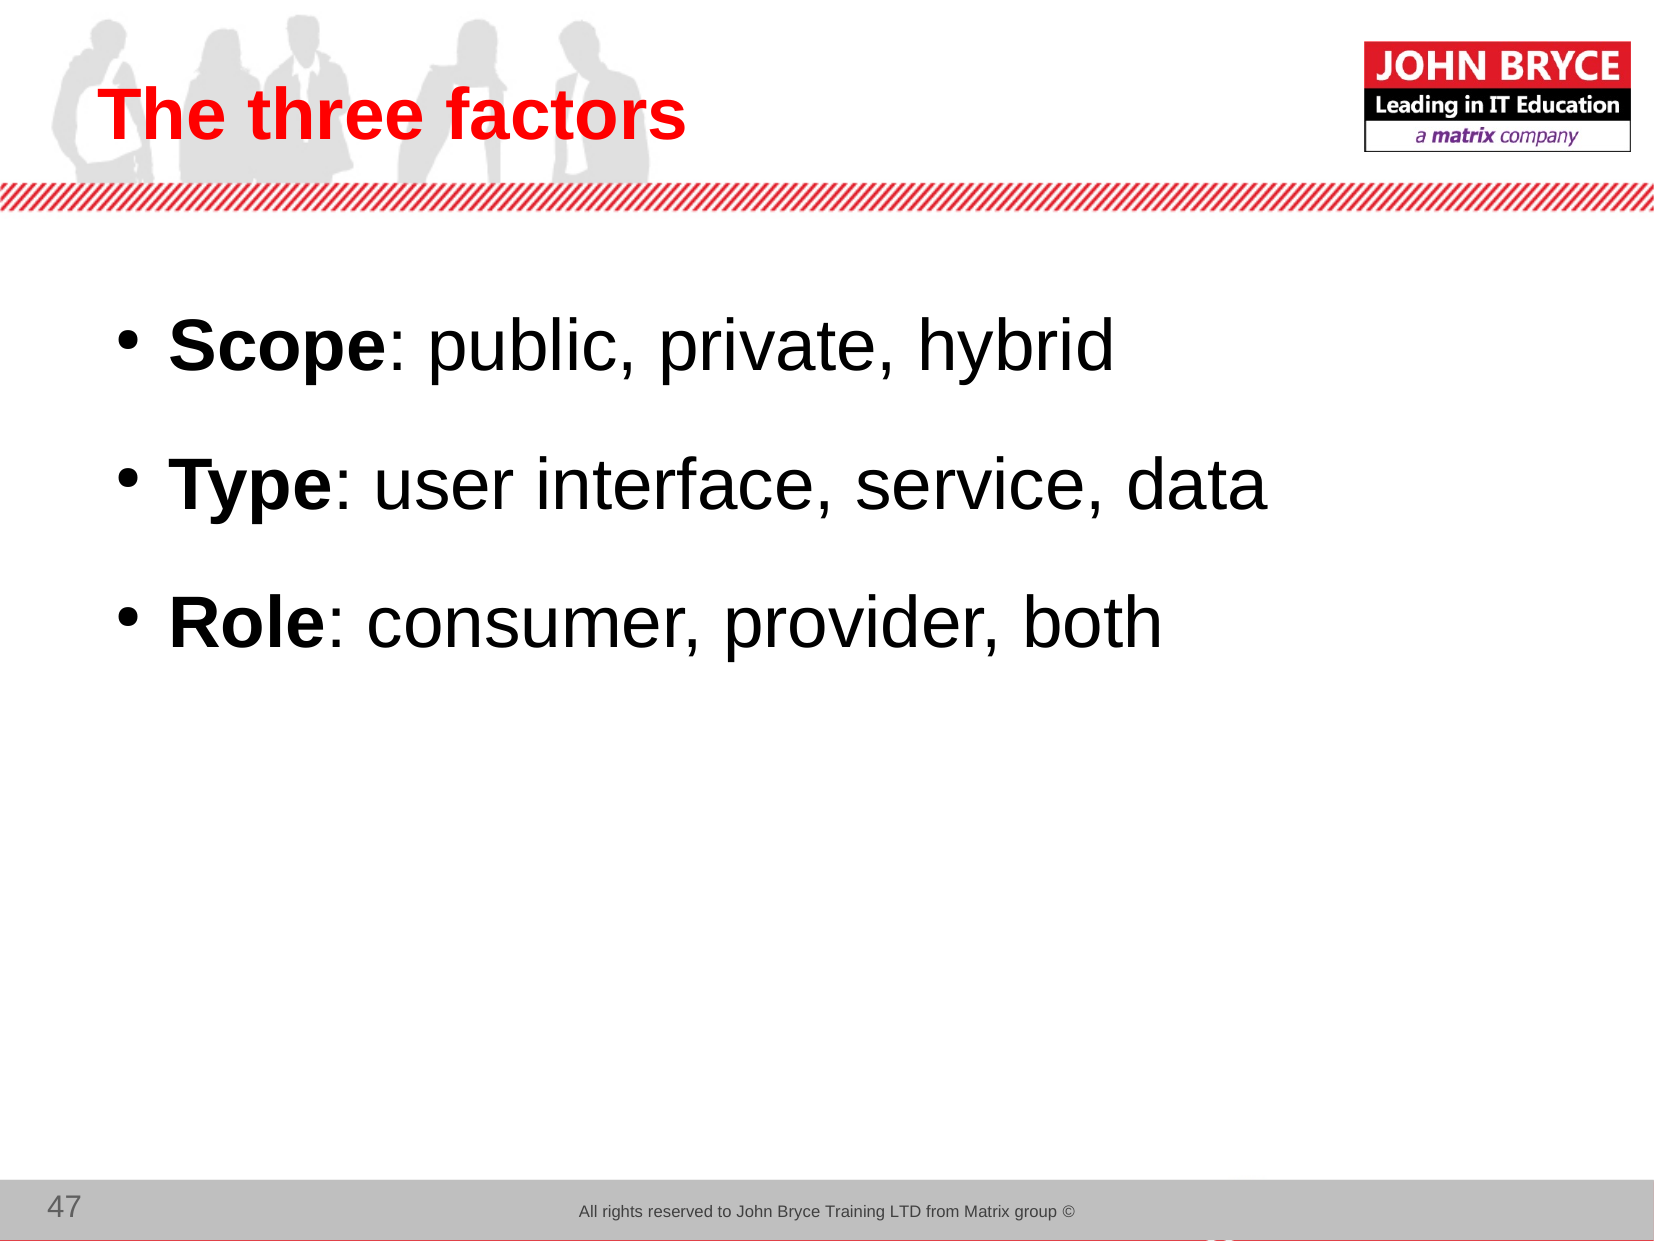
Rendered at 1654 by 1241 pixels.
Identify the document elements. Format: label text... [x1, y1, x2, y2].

picture [0, 0, 1654, 1179]
list Scope: public, private, hybrid Type: user interface, service, data Role: consumer, provider, both [82, 290, 1538, 1010]
title The three factors [82, 7, 1571, 215]
